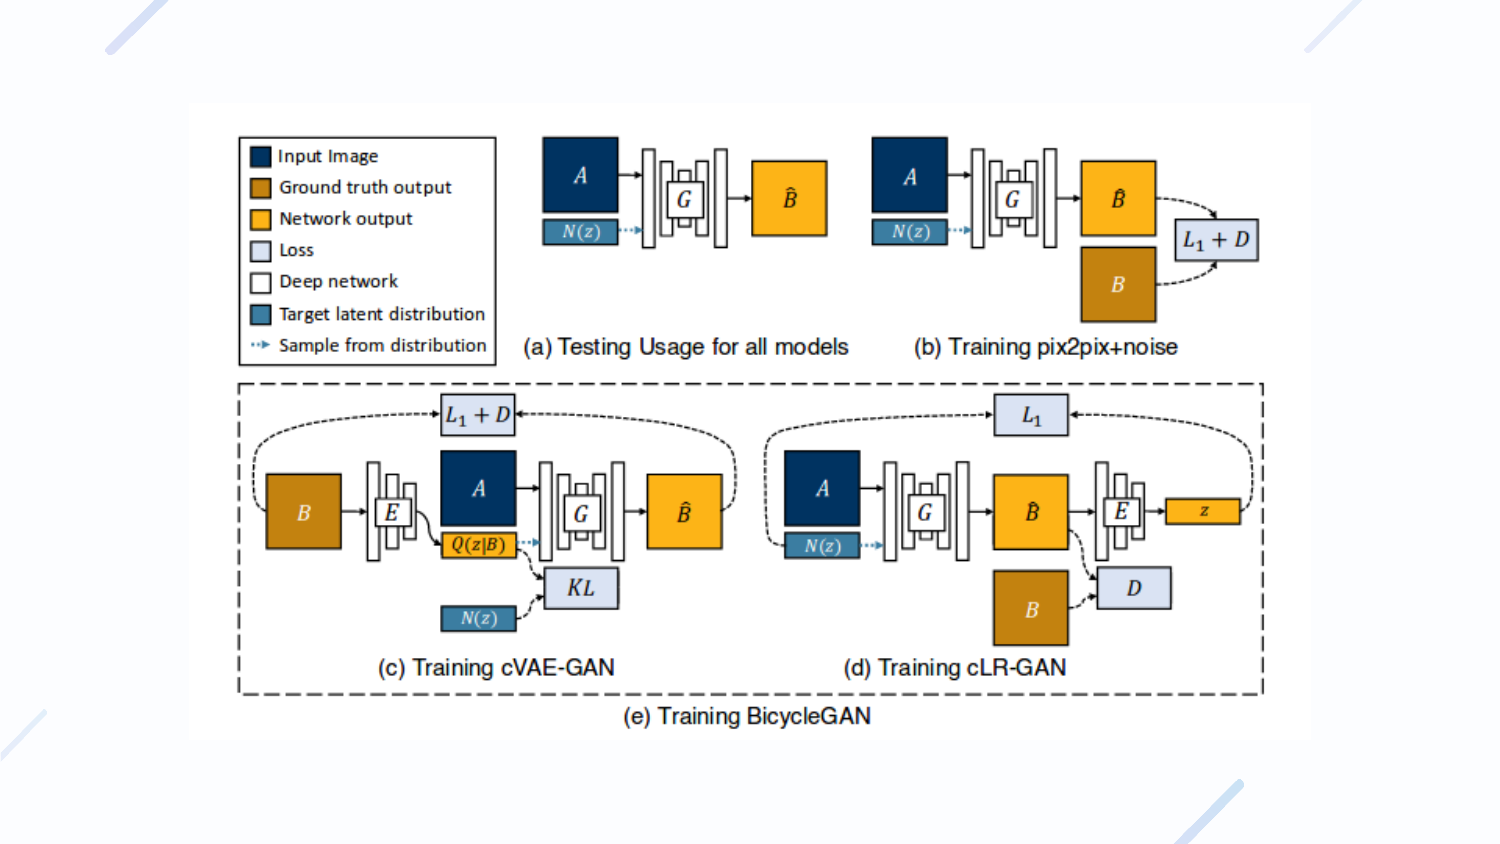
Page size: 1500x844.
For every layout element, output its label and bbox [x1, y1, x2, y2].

picture [189, 103, 1311, 740]
